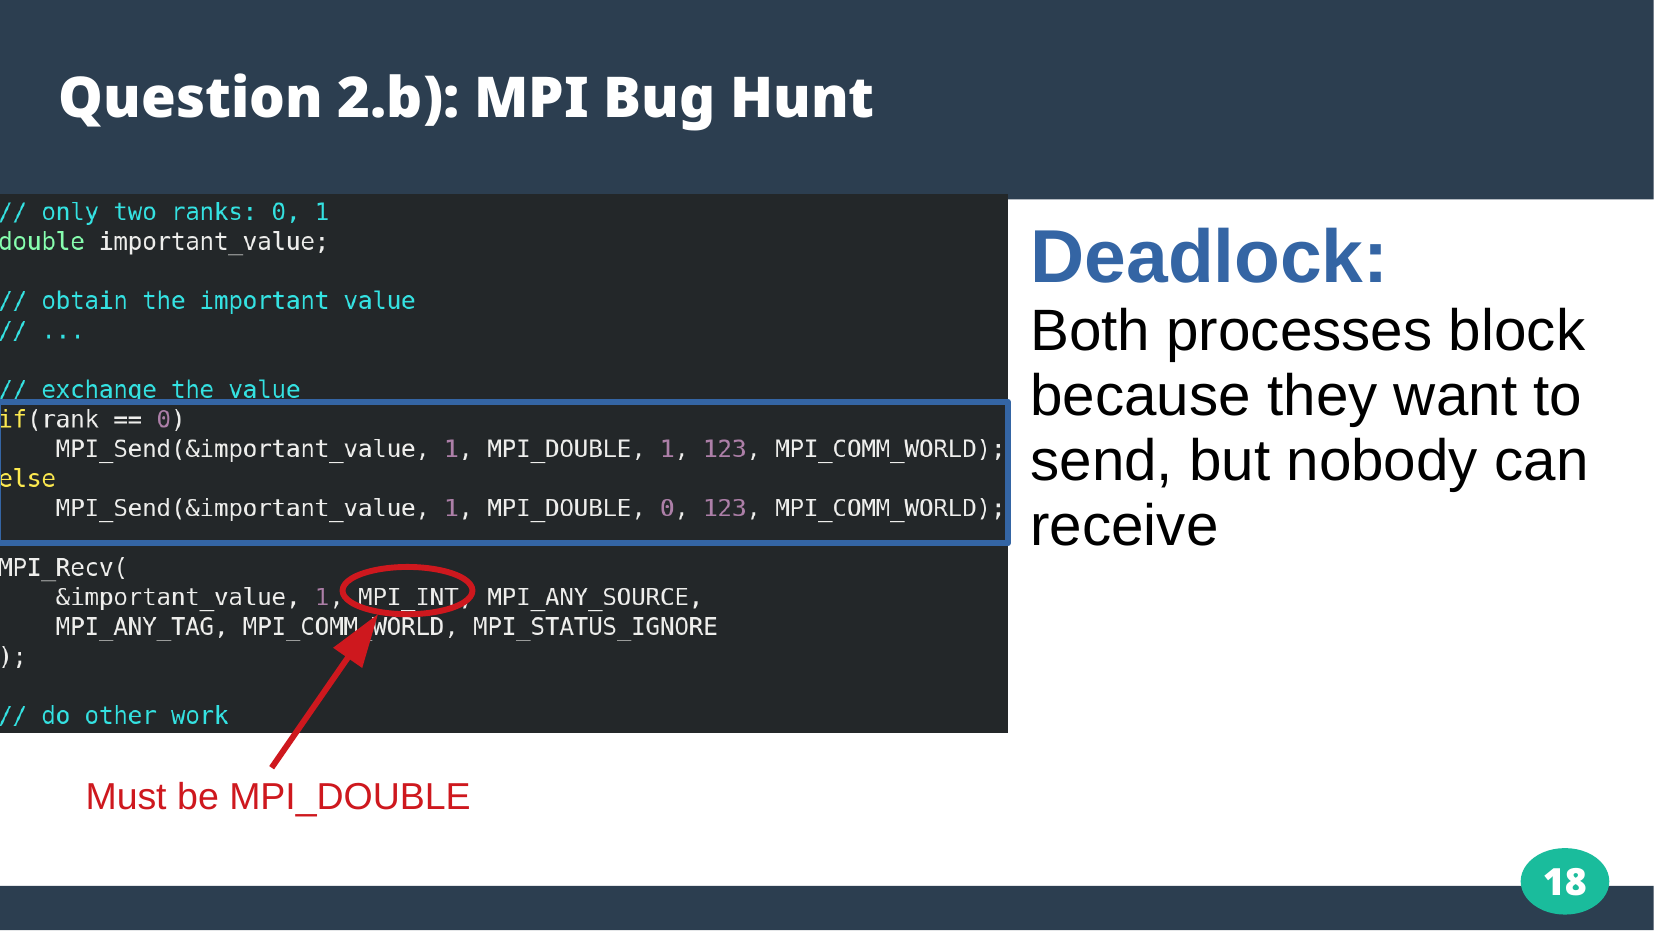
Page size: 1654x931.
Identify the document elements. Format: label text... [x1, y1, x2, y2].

picture [1, 405, 1005, 540]
title Question 2.b): MPI Bug Hunt [59, 37, 1595, 155]
picture [0, 194, 1008, 399]
text_box Deadlock: Both processes block because they want to send, but nobody can receive [1015, 206, 1642, 566]
text_box Must be MPI_DOUBLE [70, 767, 497, 825]
picture [0, 546, 1008, 733]
picture [346, 570, 469, 611]
